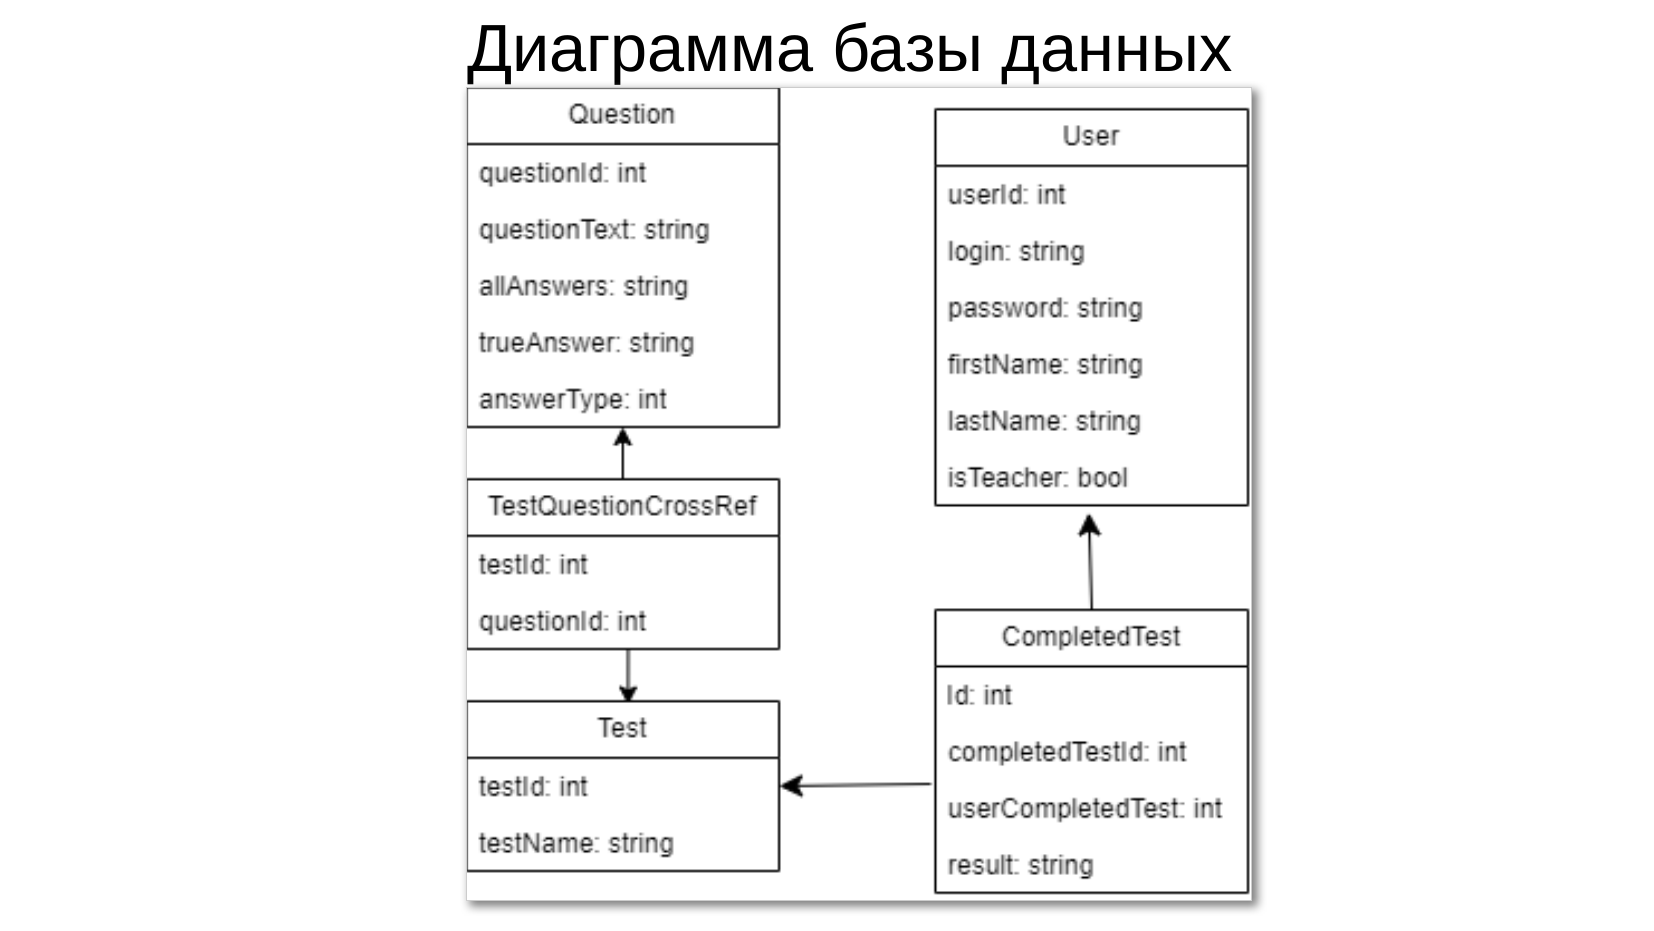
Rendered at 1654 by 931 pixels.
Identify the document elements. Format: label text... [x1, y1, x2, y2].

picture [466, 87, 1252, 901]
title Диаграмма базы данных [106, 0, 1595, 126]
